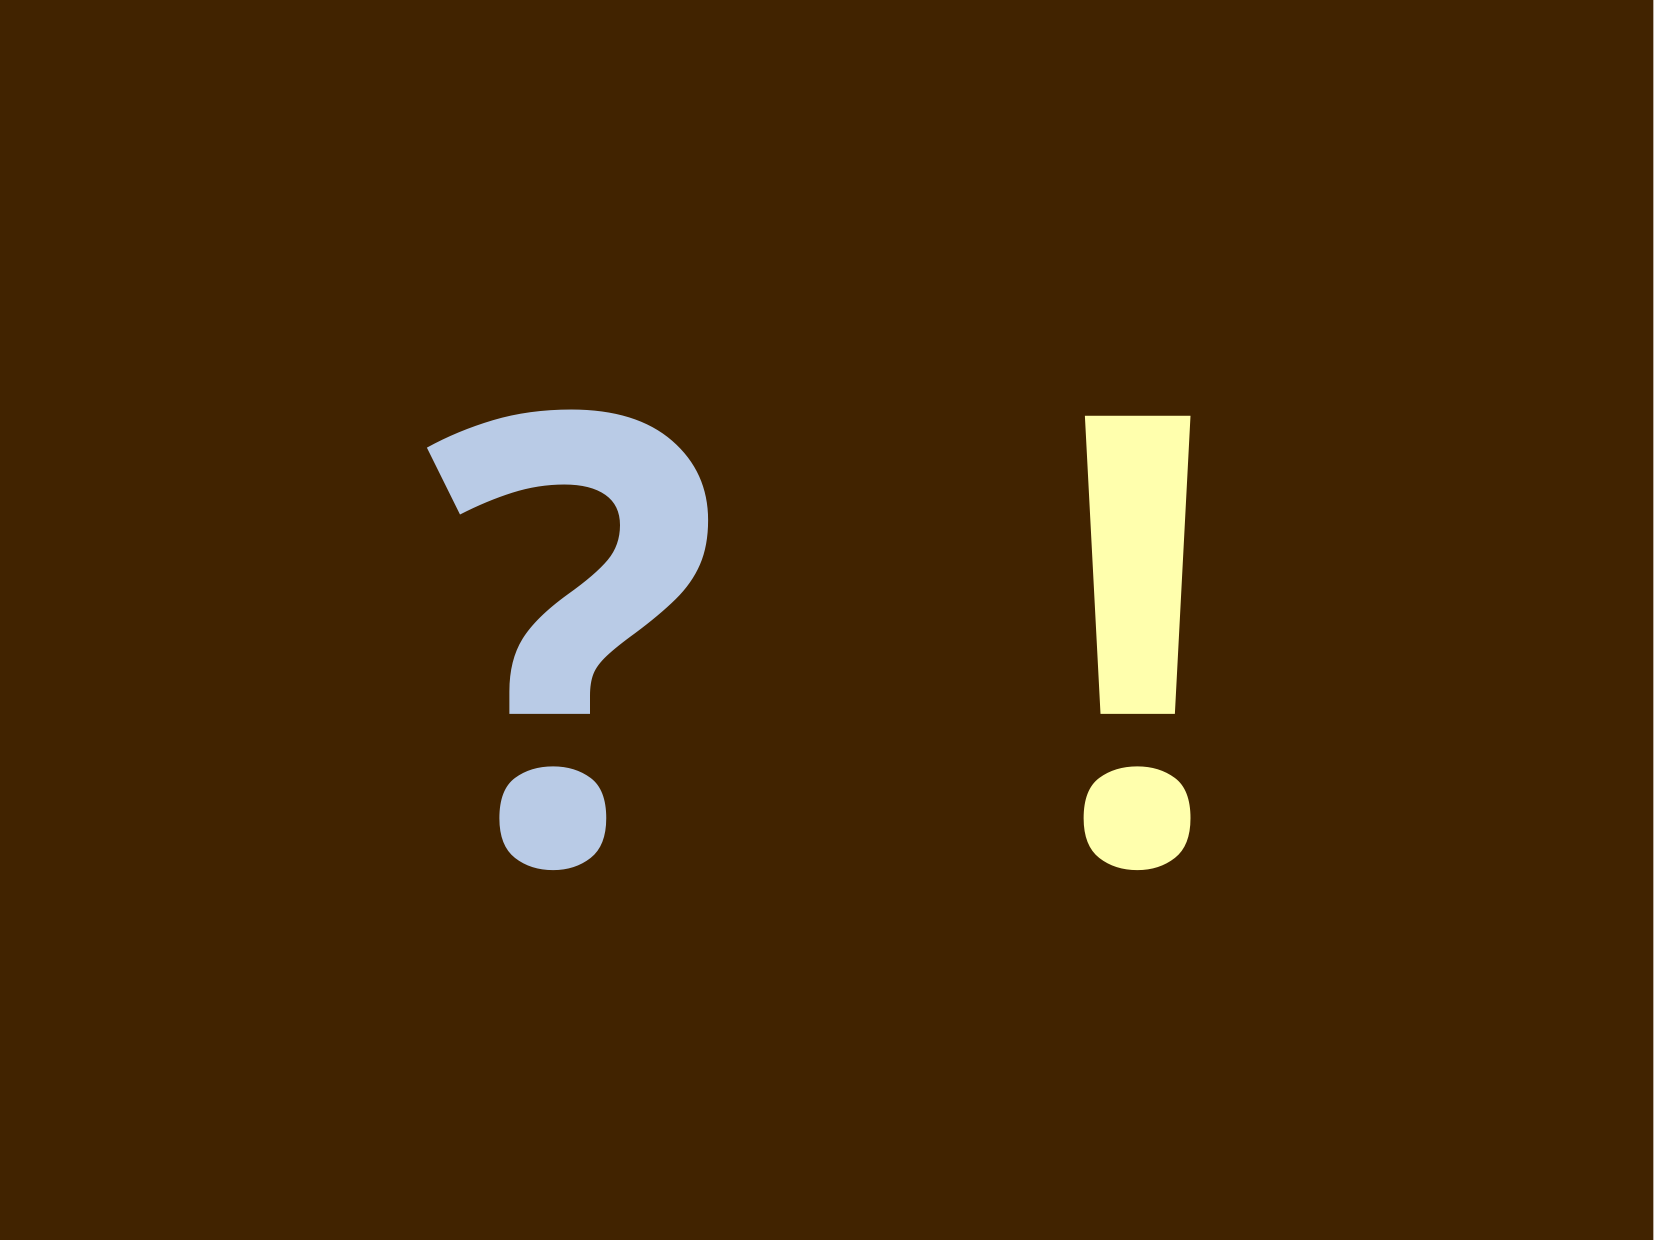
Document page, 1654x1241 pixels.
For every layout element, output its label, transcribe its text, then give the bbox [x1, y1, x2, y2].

title ? ! [0, 0, 1654, 1241]
